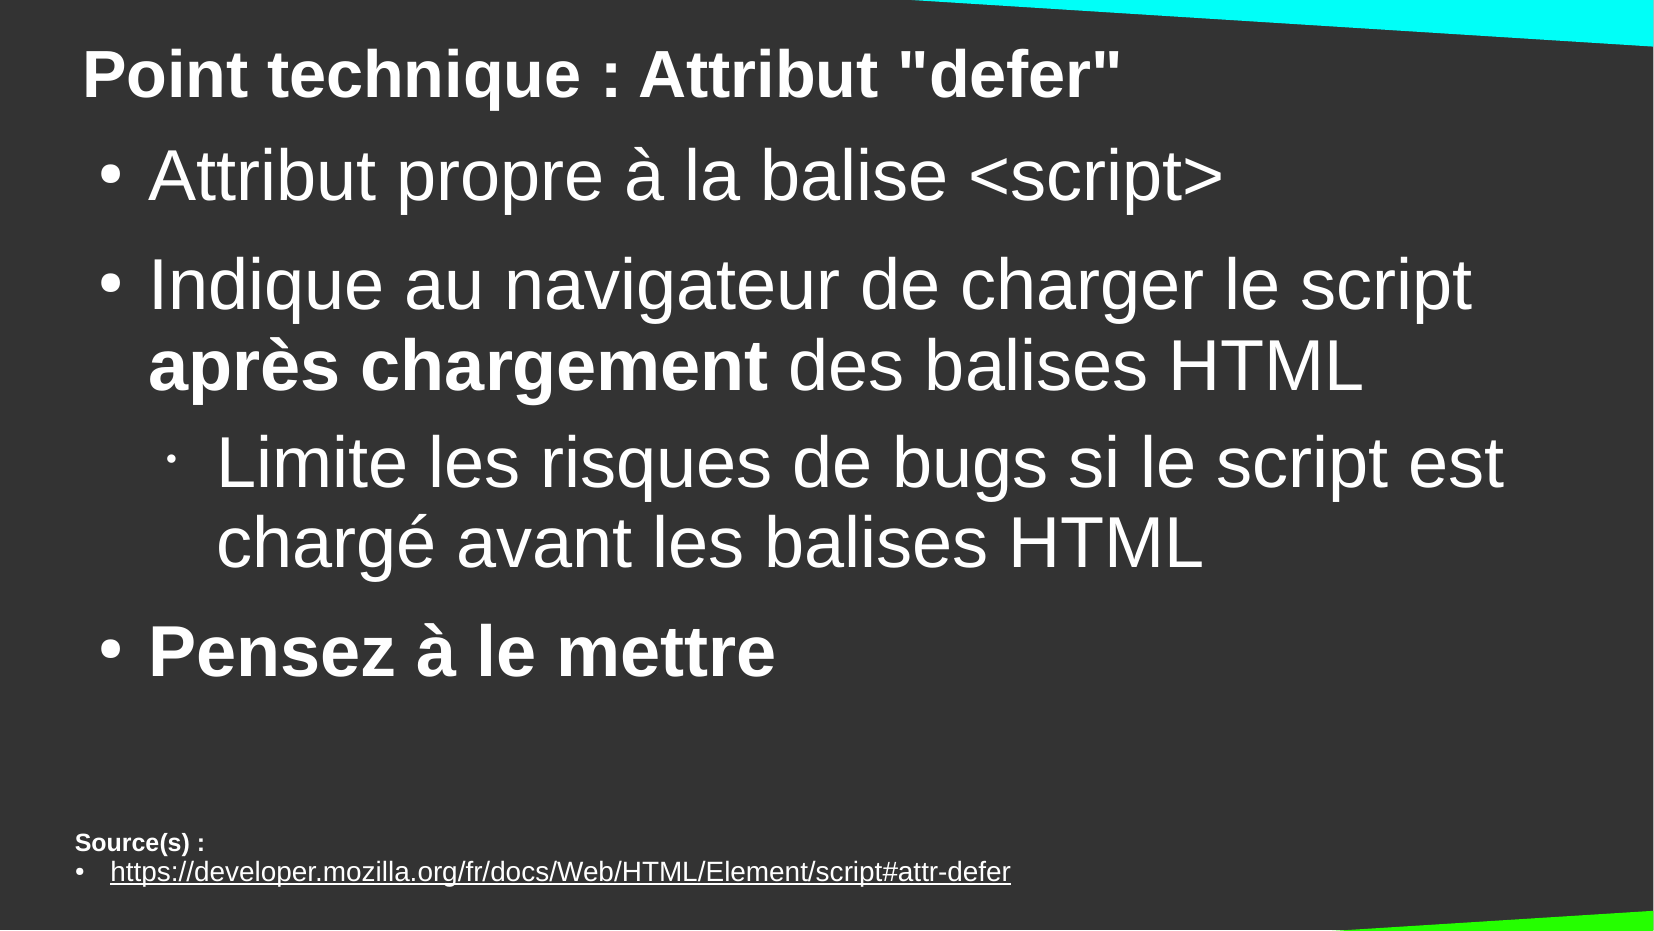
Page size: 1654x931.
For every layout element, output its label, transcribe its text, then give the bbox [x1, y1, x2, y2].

text_box [1332, 910, 1654, 931]
title Point technique : Attribut "defer" [82, 37, 1571, 114]
text_box [911, 0, 1654, 47]
list Attribut propre à la balise <script> Indique au navigateur de charger le script après chargement des balises HTML Limite les risques de bugs si le script est chargé avant les balises HTML Pensez à le mettre [80, 135, 1620, 697]
text_box Source(s) : https://developer.mozilla.org/fr/docs/Web/HTML/Element/script#attr-defer [60, 821, 1583, 920]
